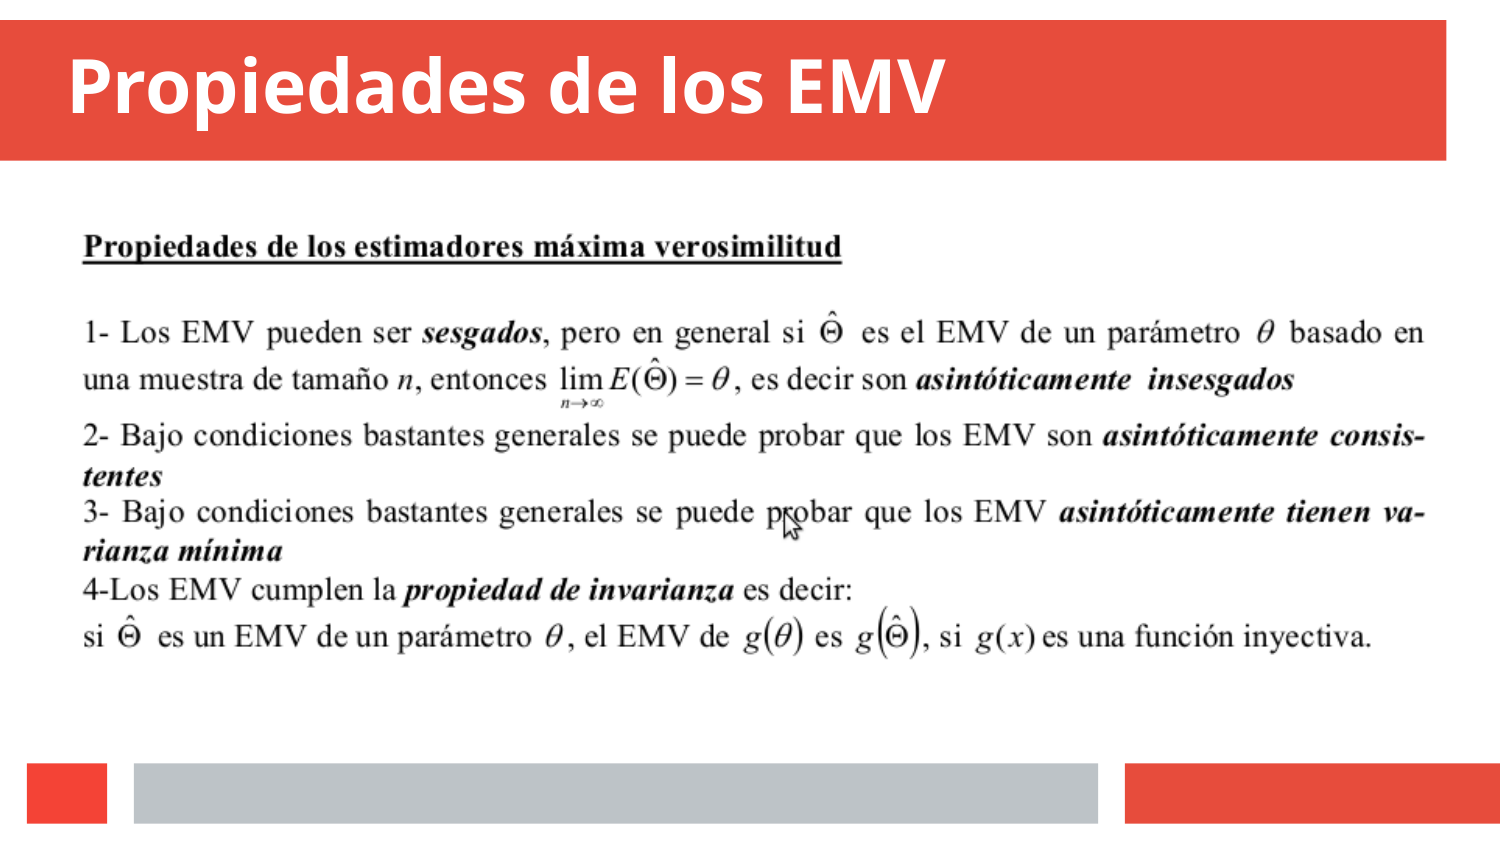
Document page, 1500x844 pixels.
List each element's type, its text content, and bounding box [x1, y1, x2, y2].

picture [24, 165, 1475, 703]
title Propiedades de los EMV [53, 40, 1447, 141]
